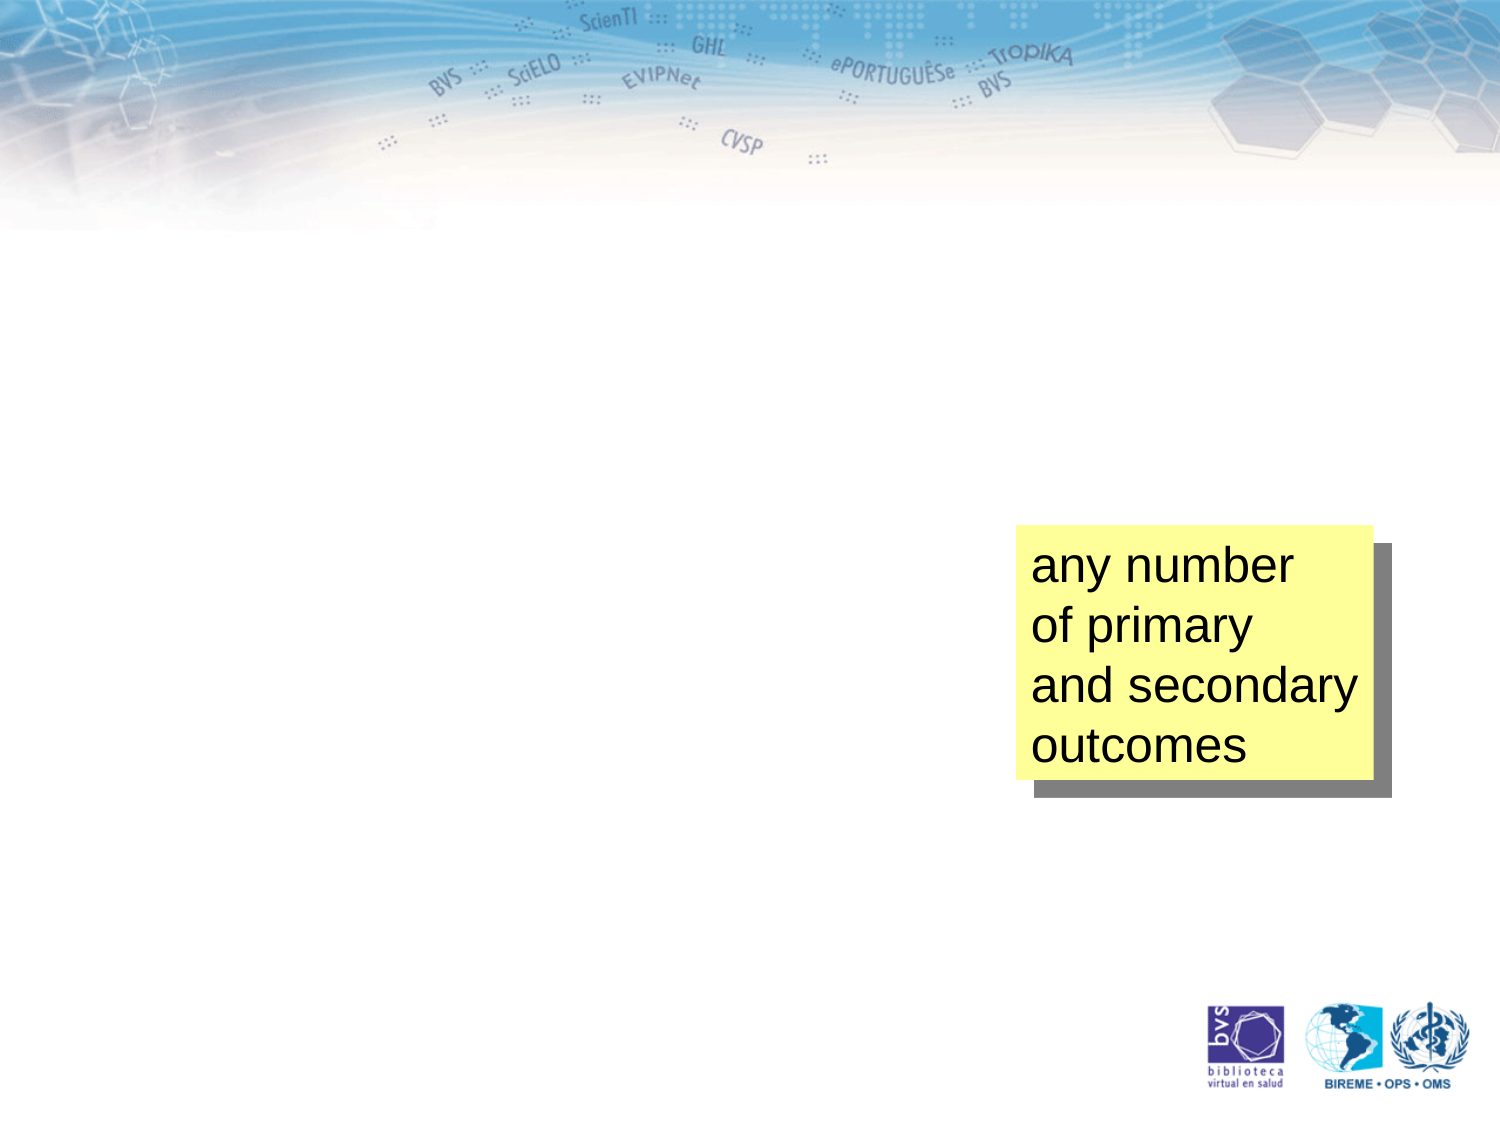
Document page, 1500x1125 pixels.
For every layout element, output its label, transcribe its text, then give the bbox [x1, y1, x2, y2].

text_box any number of primary and secondary outcomes [1016, 525, 1374, 780]
picture [0, 0, 1500, 1125]
